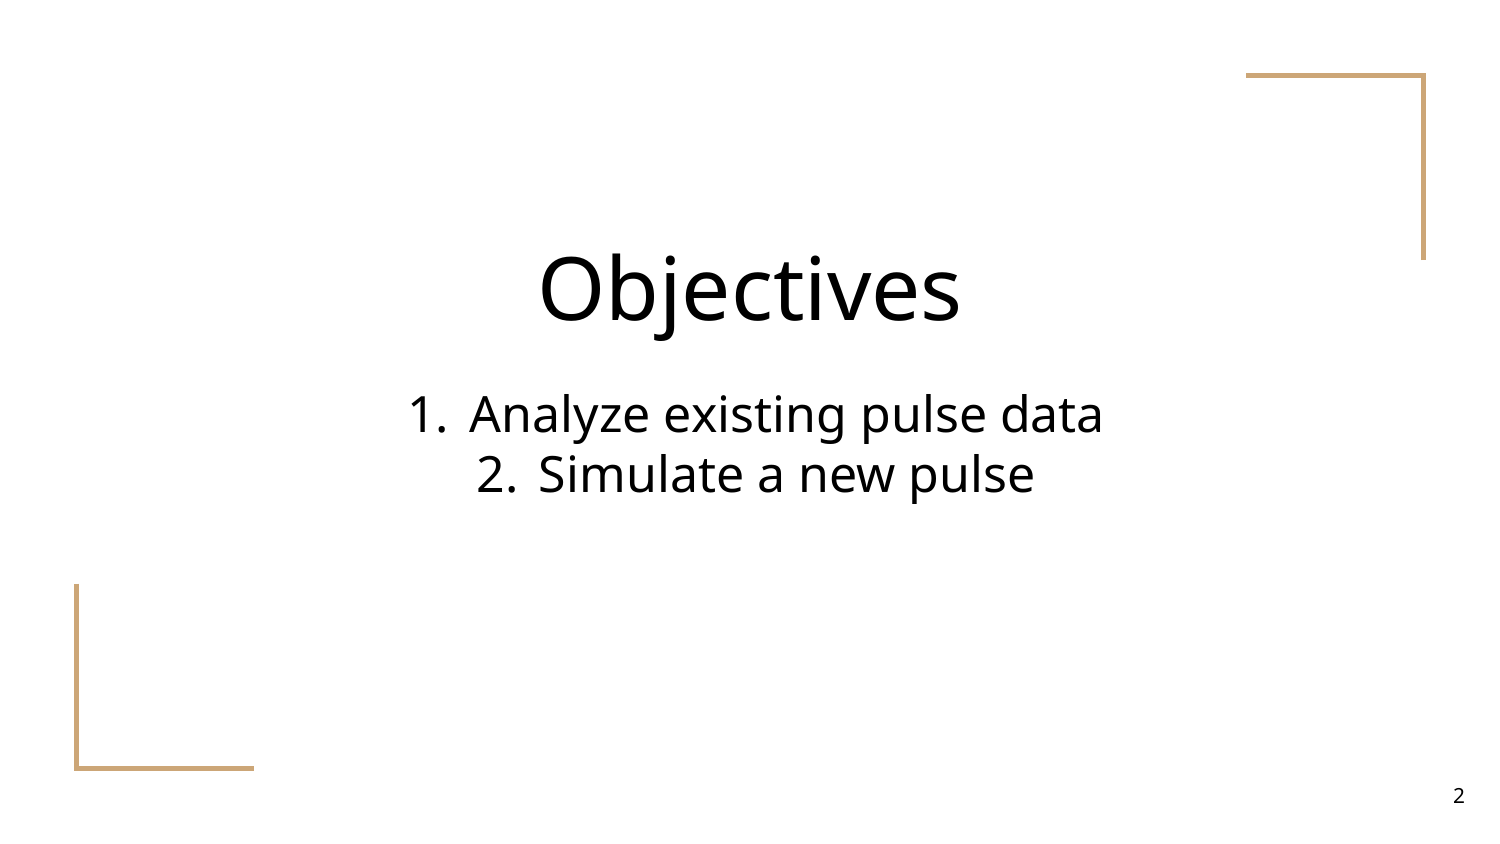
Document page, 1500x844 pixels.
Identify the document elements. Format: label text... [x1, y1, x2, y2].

slide_number <number> [1389, 764, 1480, 830]
title Objectives [126, 159, 1374, 367]
list Analyze existing pulse data Simulate a new pulse [102, 367, 1398, 544]
